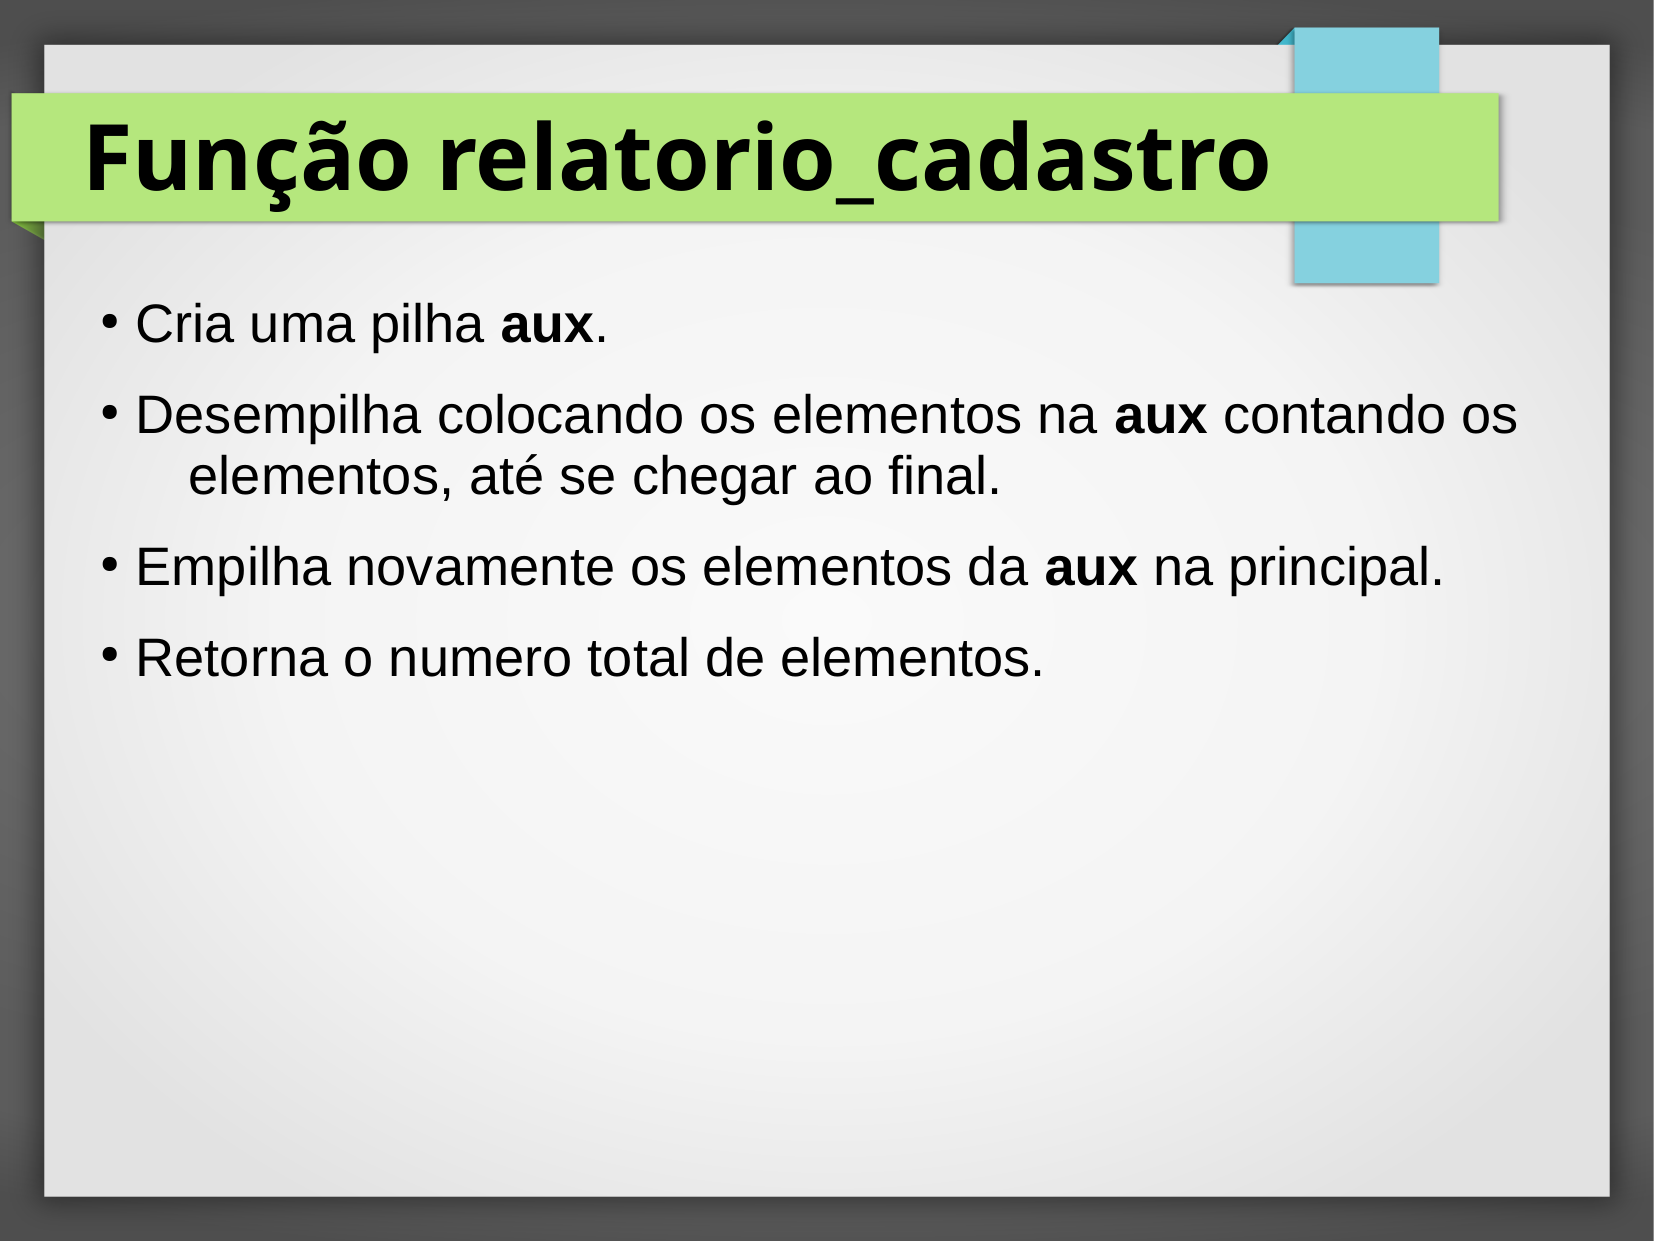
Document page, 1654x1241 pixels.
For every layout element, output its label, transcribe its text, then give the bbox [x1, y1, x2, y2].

title Função relatorio_cadastro [82, 40, 1571, 248]
picture [0, 0, 1654, 1241]
list Cria uma pilha aux. Desempilha colocando os elementos na aux contando os elementos, até se chegar ao final. Empilha novamente os elementos da aux na principal. Retorna o numero total de elementos. [82, 290, 1571, 1010]
